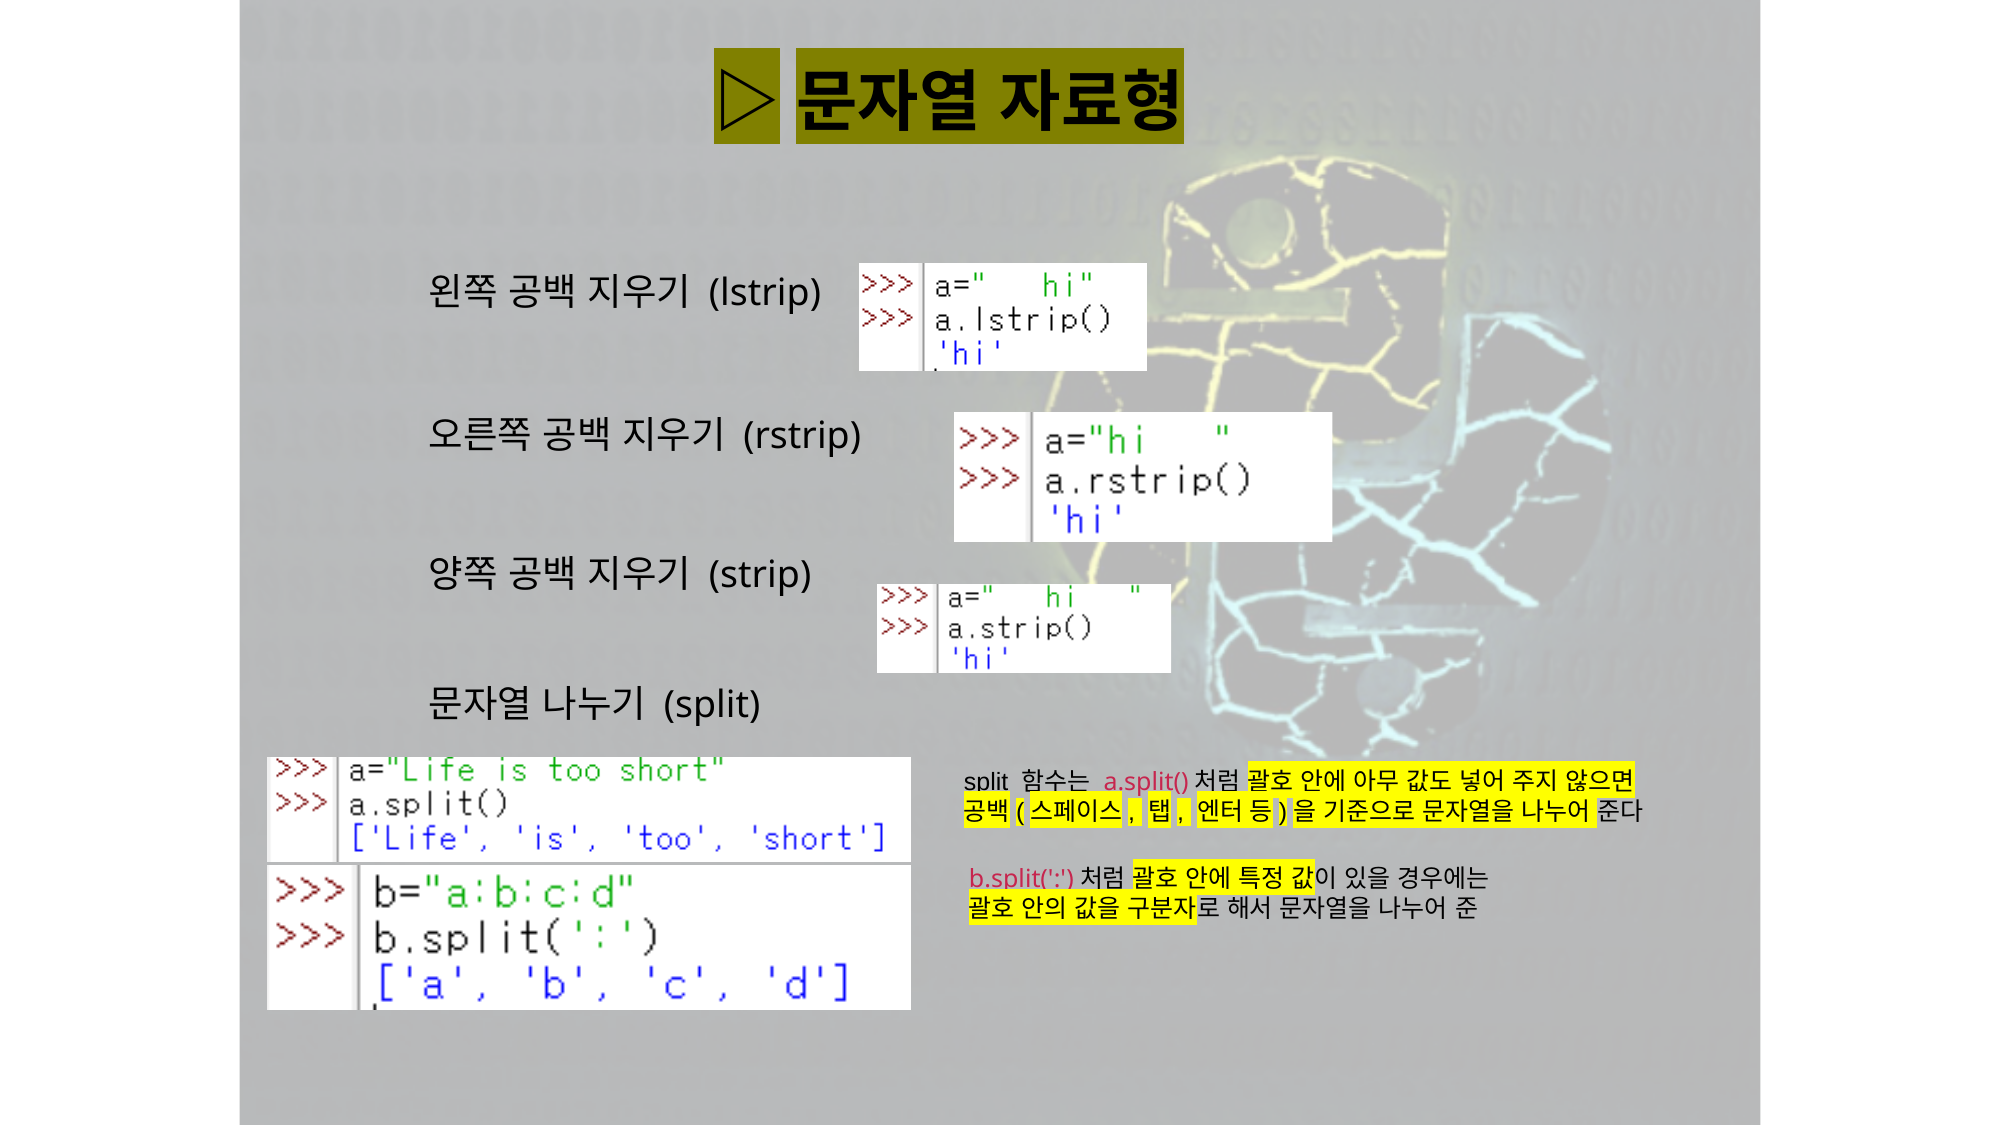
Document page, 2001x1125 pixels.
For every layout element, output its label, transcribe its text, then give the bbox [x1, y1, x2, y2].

text_box 왼쪽 공백 지우기 (lstrip) [413, 260, 1415, 321]
text_box 문자열 나누기 (split) [413, 672, 1415, 734]
text_box ▷문자열 자료형 [588, 50, 1310, 147]
picture [267, 757, 911, 862]
text_box 양쪽 공백 지우기 (strip) [413, 542, 1415, 604]
text_box split 함수는 a.split()처럼 괄호 안에 아무 값도 넣어 주지 않으면 공백(스페이스, 탭, 엔터 등)을 기준으로 문자열을 나누어 준다 [949, 758, 1665, 833]
text_box [69, 0, 1931, 1125]
text_box 오른쪽 공백 지우기 (rstrip) [413, 403, 1415, 465]
text_box b.split(':')처럼 괄호 안에 특정 값이 있을 경우에는 괄호 안의 값을 구분자로 해서 문자열을 나누어 준 [954, 855, 1505, 930]
picture [954, 412, 1333, 542]
picture [267, 865, 911, 1011]
picture [859, 263, 1147, 372]
picture [877, 584, 1172, 673]
